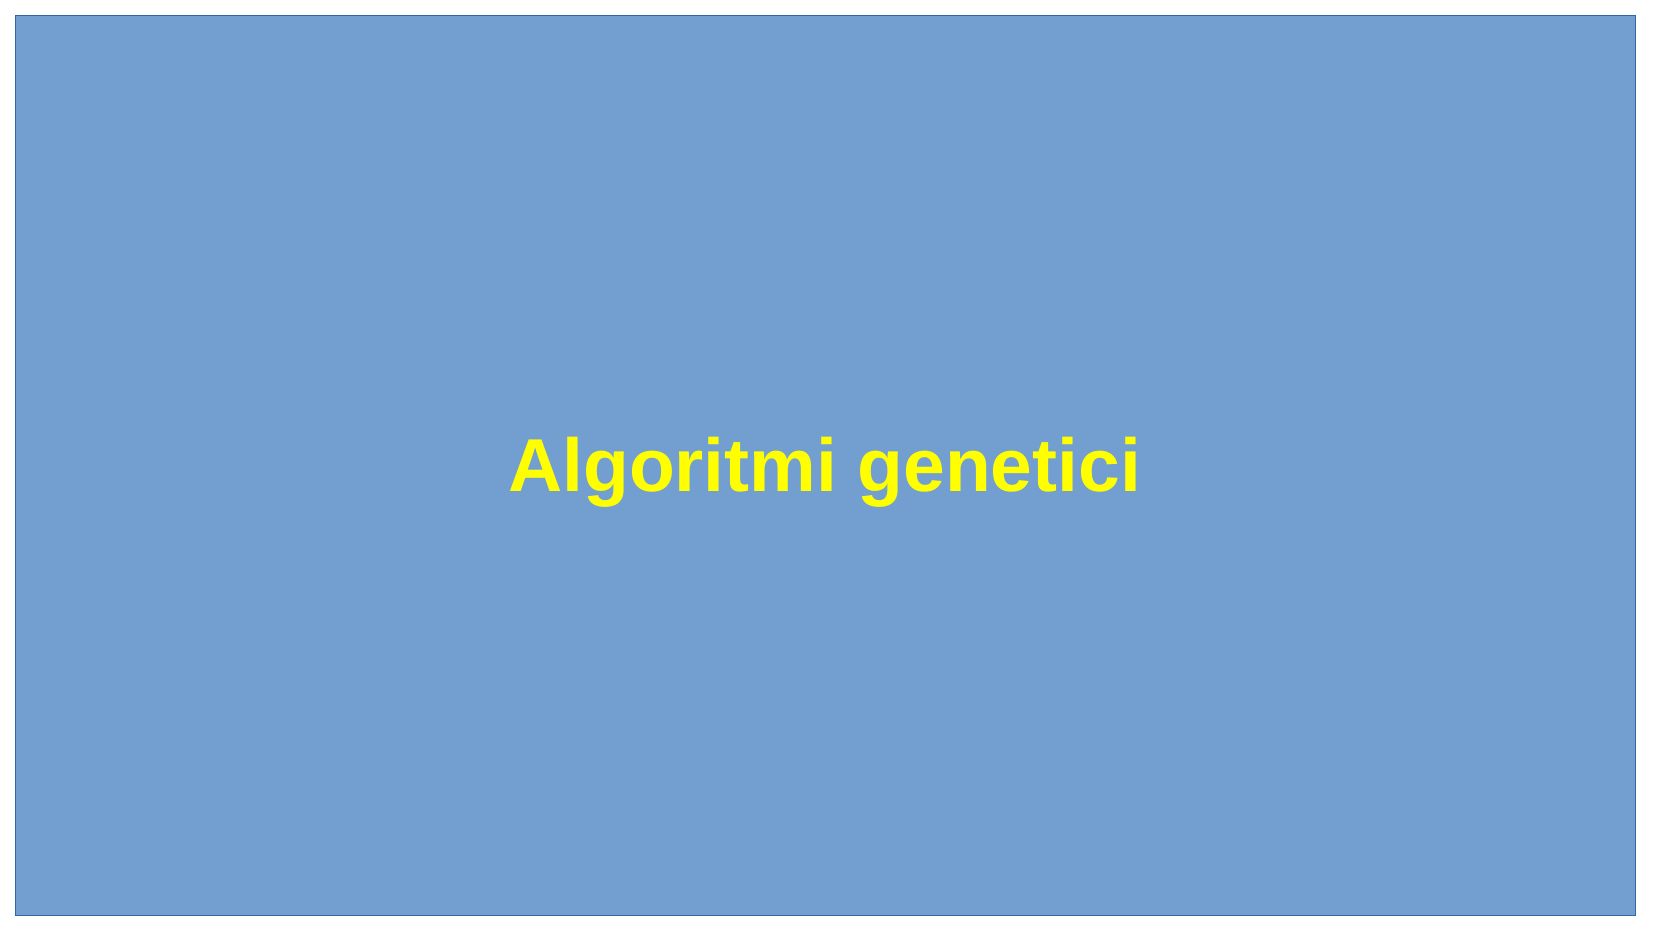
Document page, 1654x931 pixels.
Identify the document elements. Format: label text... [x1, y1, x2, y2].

text_box Algoritmi genetici [15, 15, 1636, 916]
